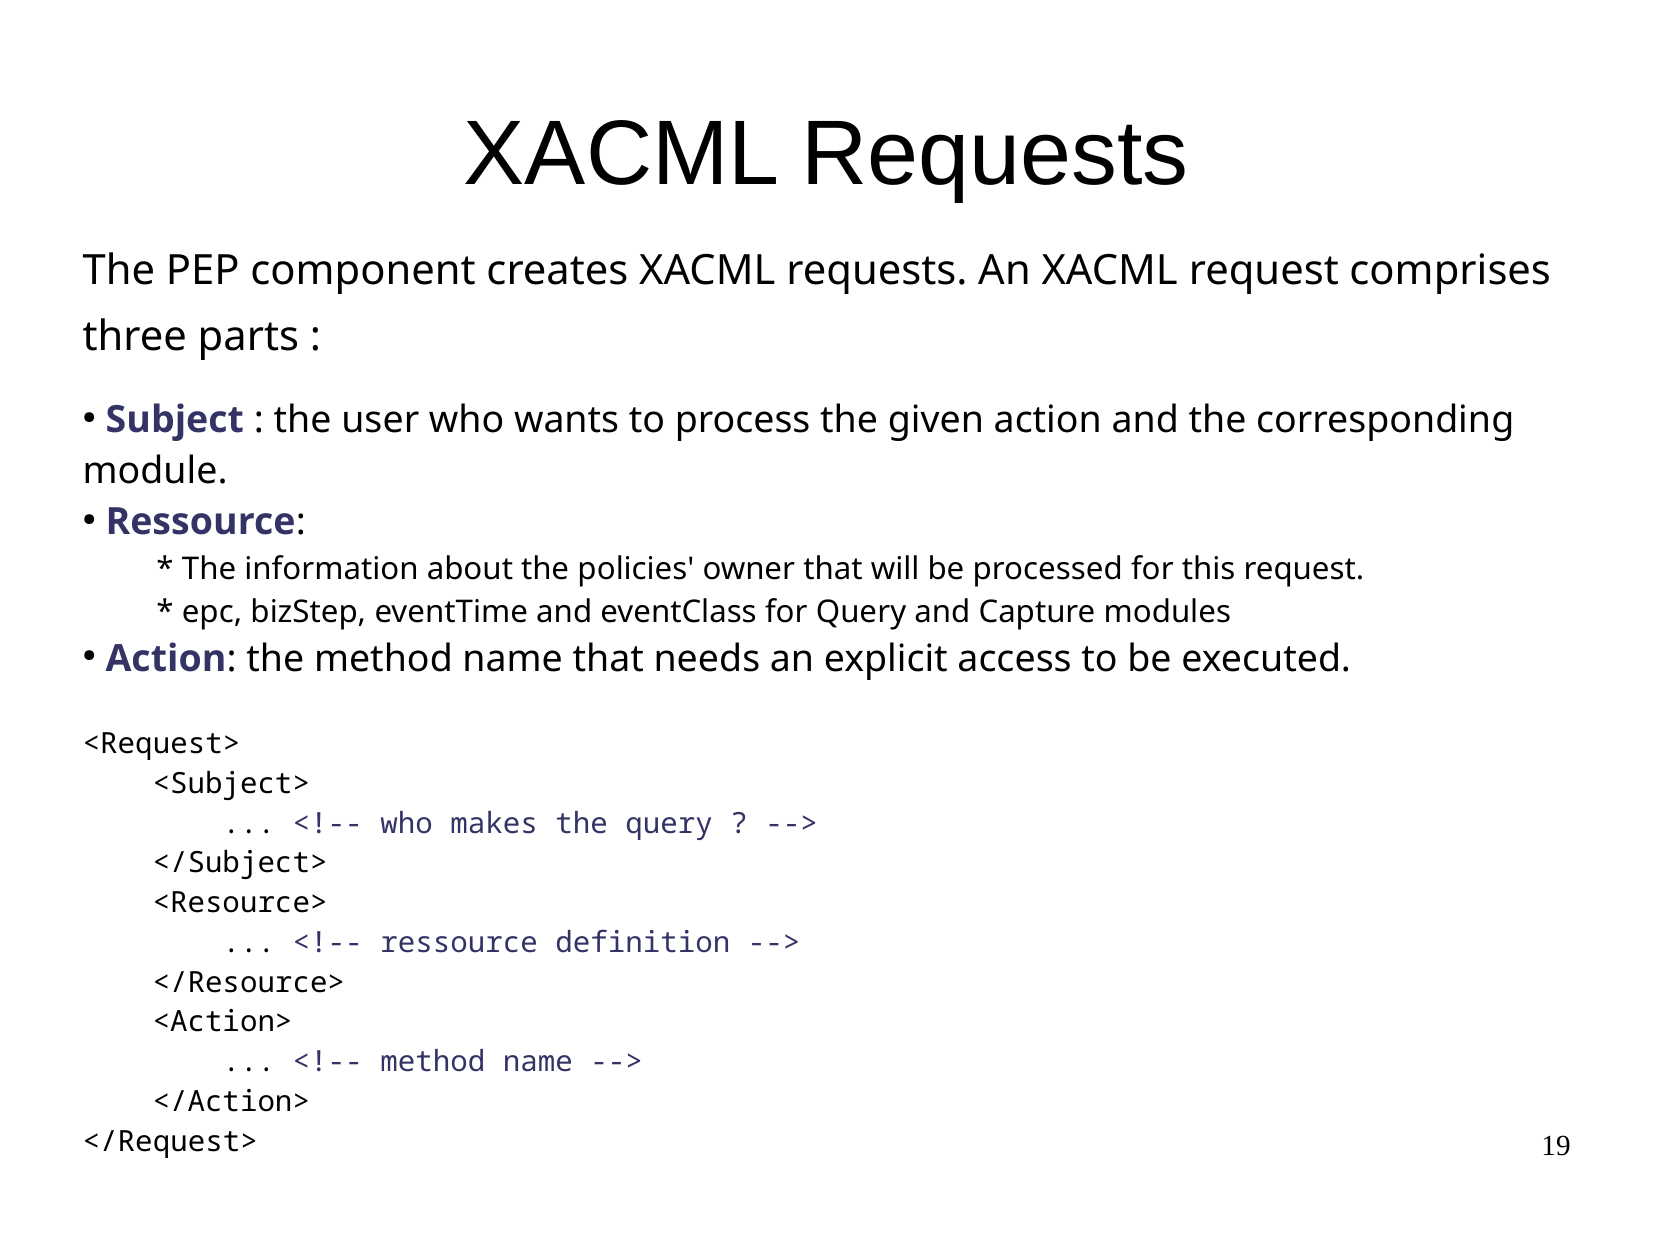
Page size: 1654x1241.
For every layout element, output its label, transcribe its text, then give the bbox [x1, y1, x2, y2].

title XACML Requests [82, 56, 1571, 250]
subtitle The PEP component creates XACML requests. An XACML request comprises three parts : Subject : the user who wants to process the given action and the corresponding module. Ressource: * The information about the policies' owner that will be processed for this request. * epc, bizStep, eventTime and eventClass for Query and Capture modules Action: the method name that needs an explicit access to be executed. <Request> <Subject> ... <!-- who makes the query ? --> </Subject> <Resource> ... <!-- ressource definition --> </Resource> <Action> ... <!-- method name --> </Action> </Request> [82, 283, 1571, 1116]
